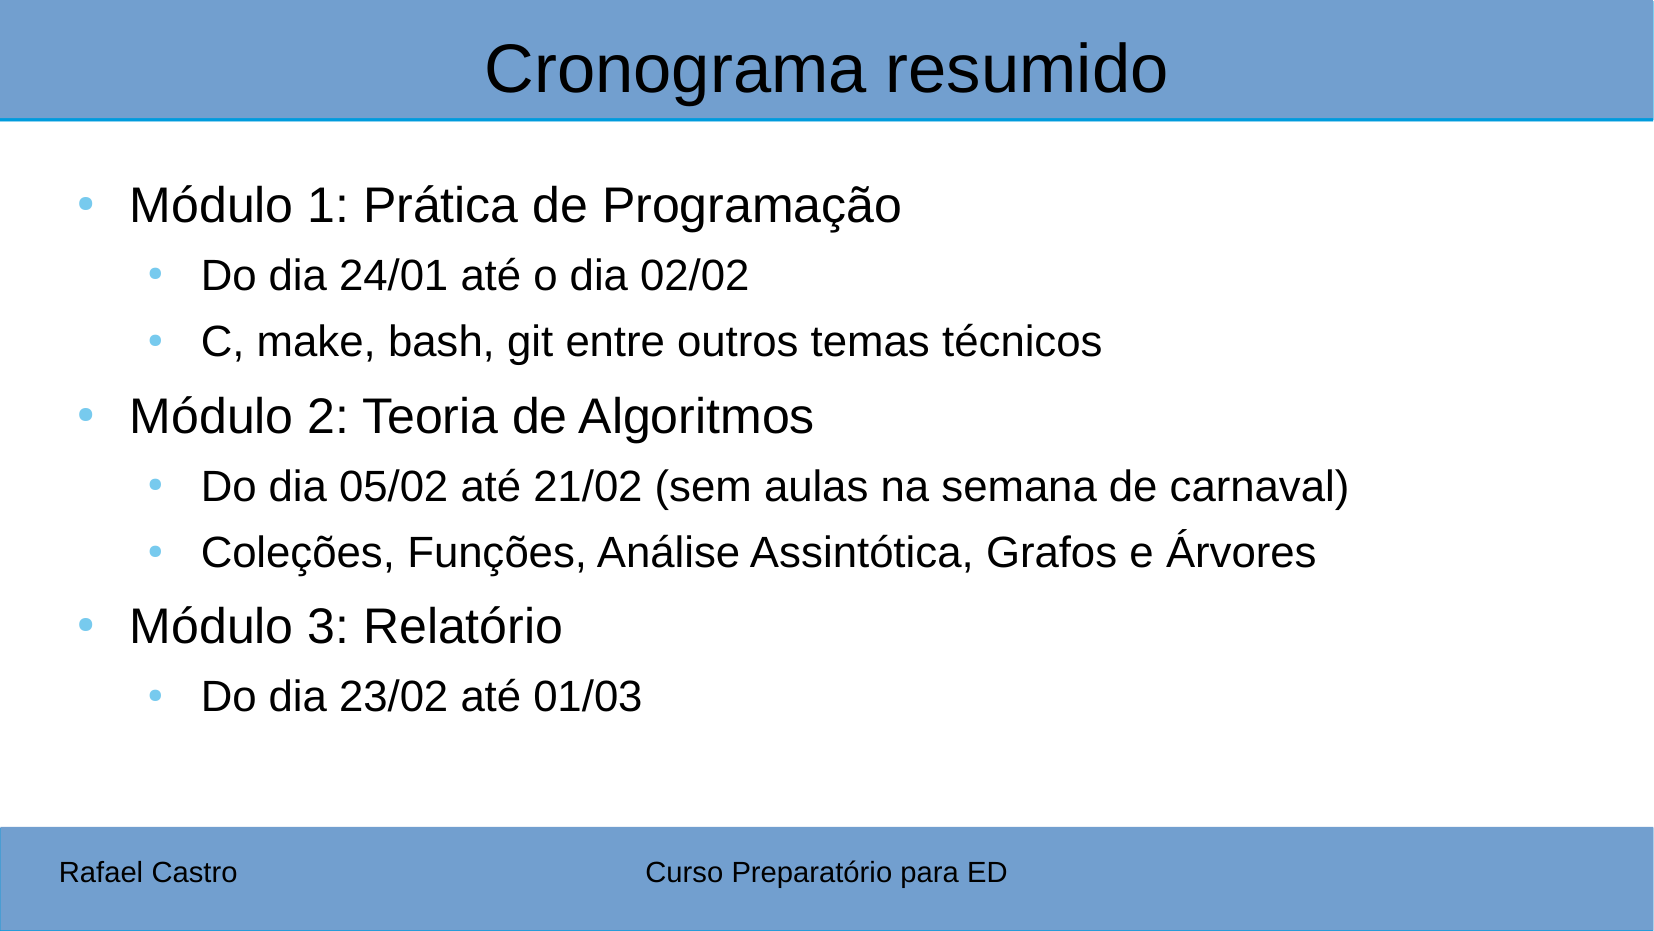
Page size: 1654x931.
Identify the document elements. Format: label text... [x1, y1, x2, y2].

list Módulo 1: Prática de Programação Do dia 24/01 até o dia 02/02 C, make, bash, git entre outros temas técnicos Módulo 2: Teoria de Algoritmos Do dia 05/02 até 21/02 (sem aulas na semana de carnaval) Coleções, Funções, Análise Assintótica, Grafos e Árvores Módulo 3: Relatório Do dia 23/02 até 01/03 [59, 177, 1595, 768]
title Cronograma resumido [59, 29, 1595, 108]
